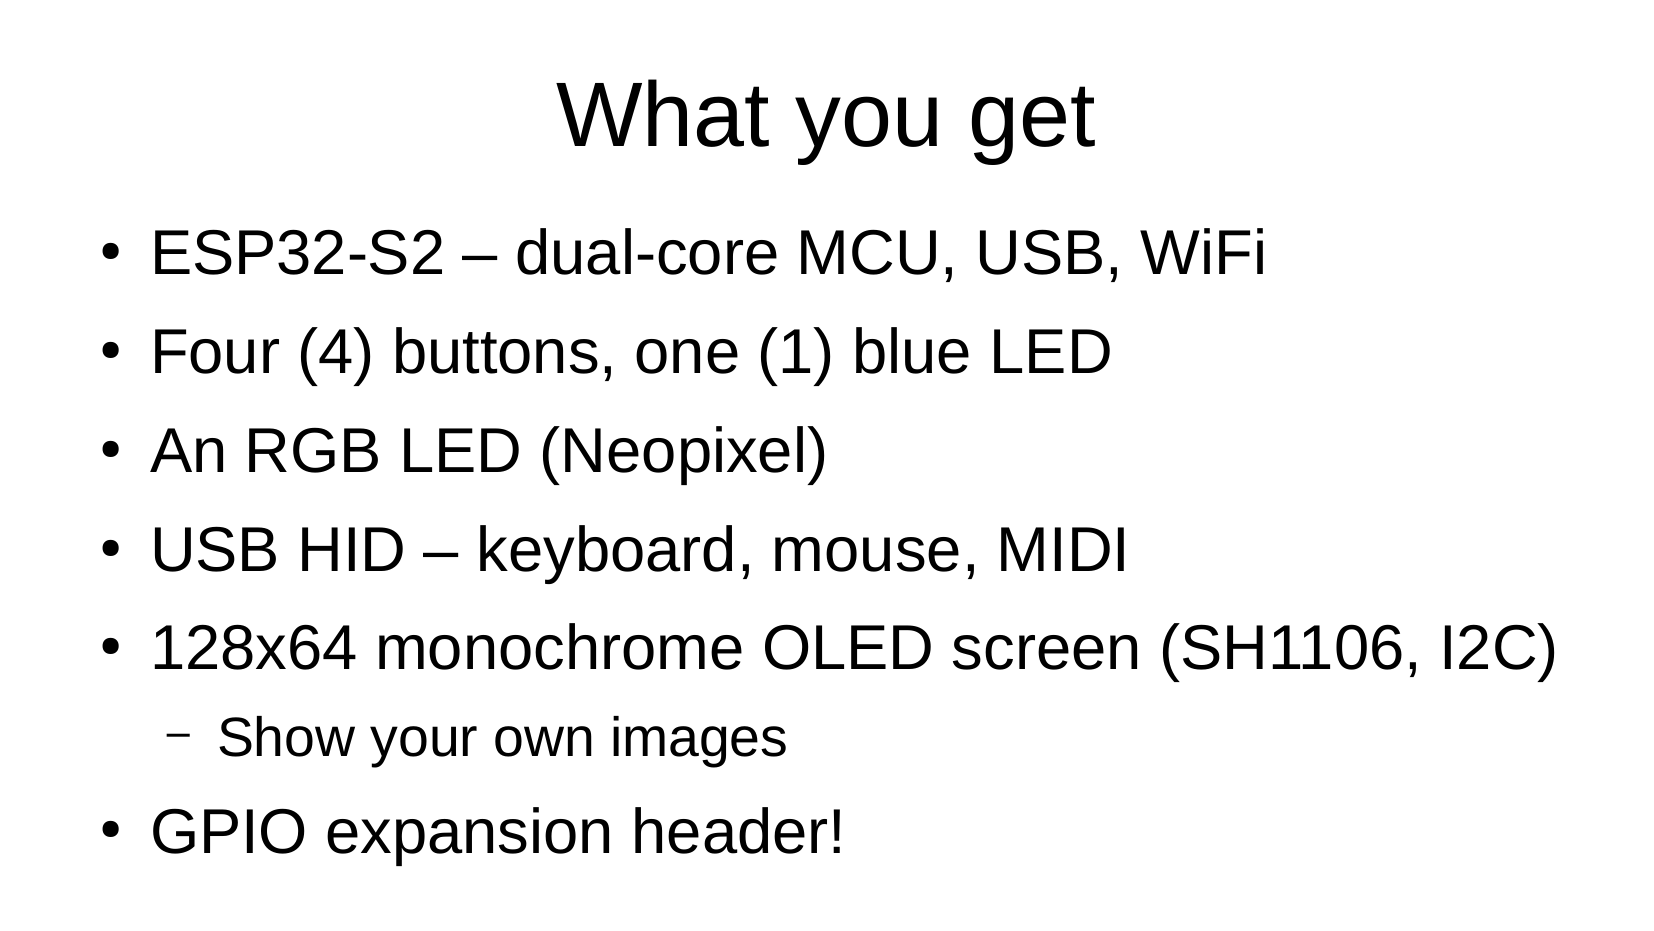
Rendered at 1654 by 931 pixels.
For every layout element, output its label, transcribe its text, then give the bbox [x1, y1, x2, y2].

list ESP32-S2 – dual-core MCU, USB, WiFi Four (4) buttons, one (1) blue LED An RGB LED (Neopixel) USB HID – keyboard, mouse, MIDI 128x64 monochrome OLED screen (SH1106, I2C) Show your own images GPIO expansion header! [82, 217, 1571, 931]
title What you get [82, 37, 1571, 193]
